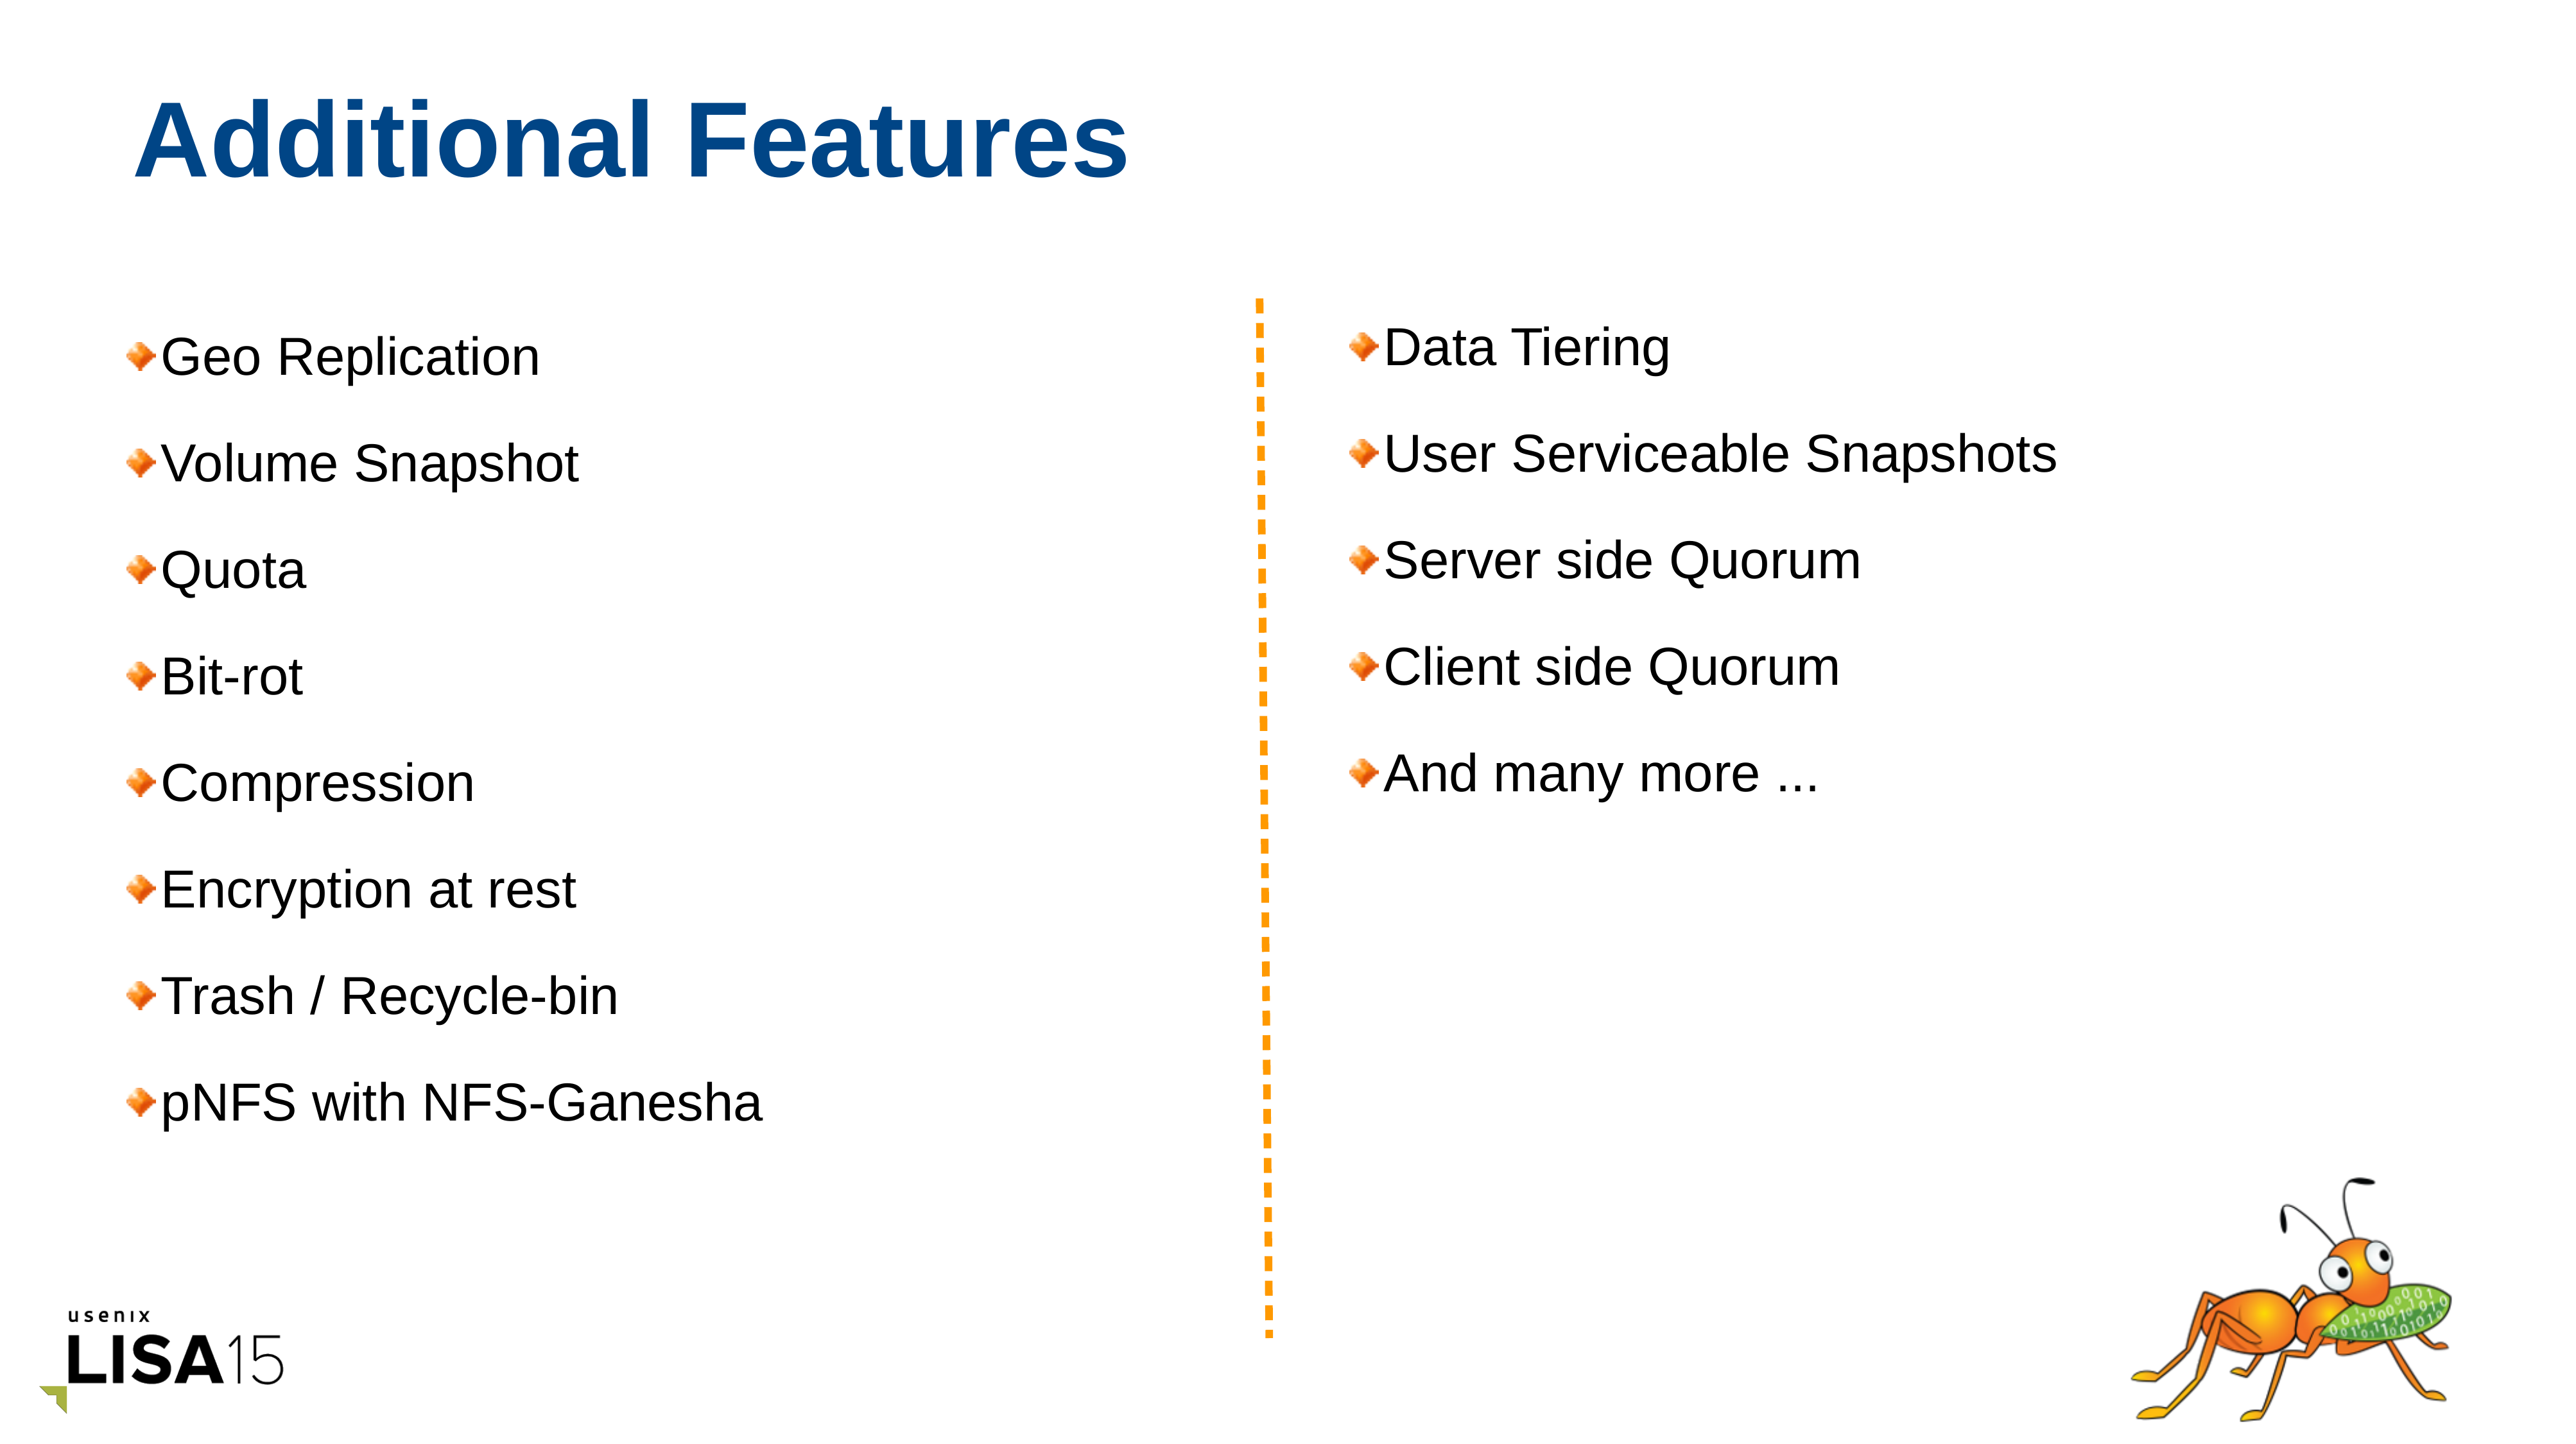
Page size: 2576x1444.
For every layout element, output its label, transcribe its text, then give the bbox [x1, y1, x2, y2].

picture [19, 1289, 299, 1427]
list Data Tiering User Serviceable Snapshots Server side Quorum Client side Quorum And many more ... [1338, 307, 2398, 1262]
picture [2127, 1175, 2456, 1425]
list Geo Replication Volume Snapshot Quota Bit-rot Compression Encryption at rest Trash / Recycle-bin pNFS with NFS-Ganesha [116, 318, 1204, 1271]
title Additional Features [132, 19, 2446, 261]
